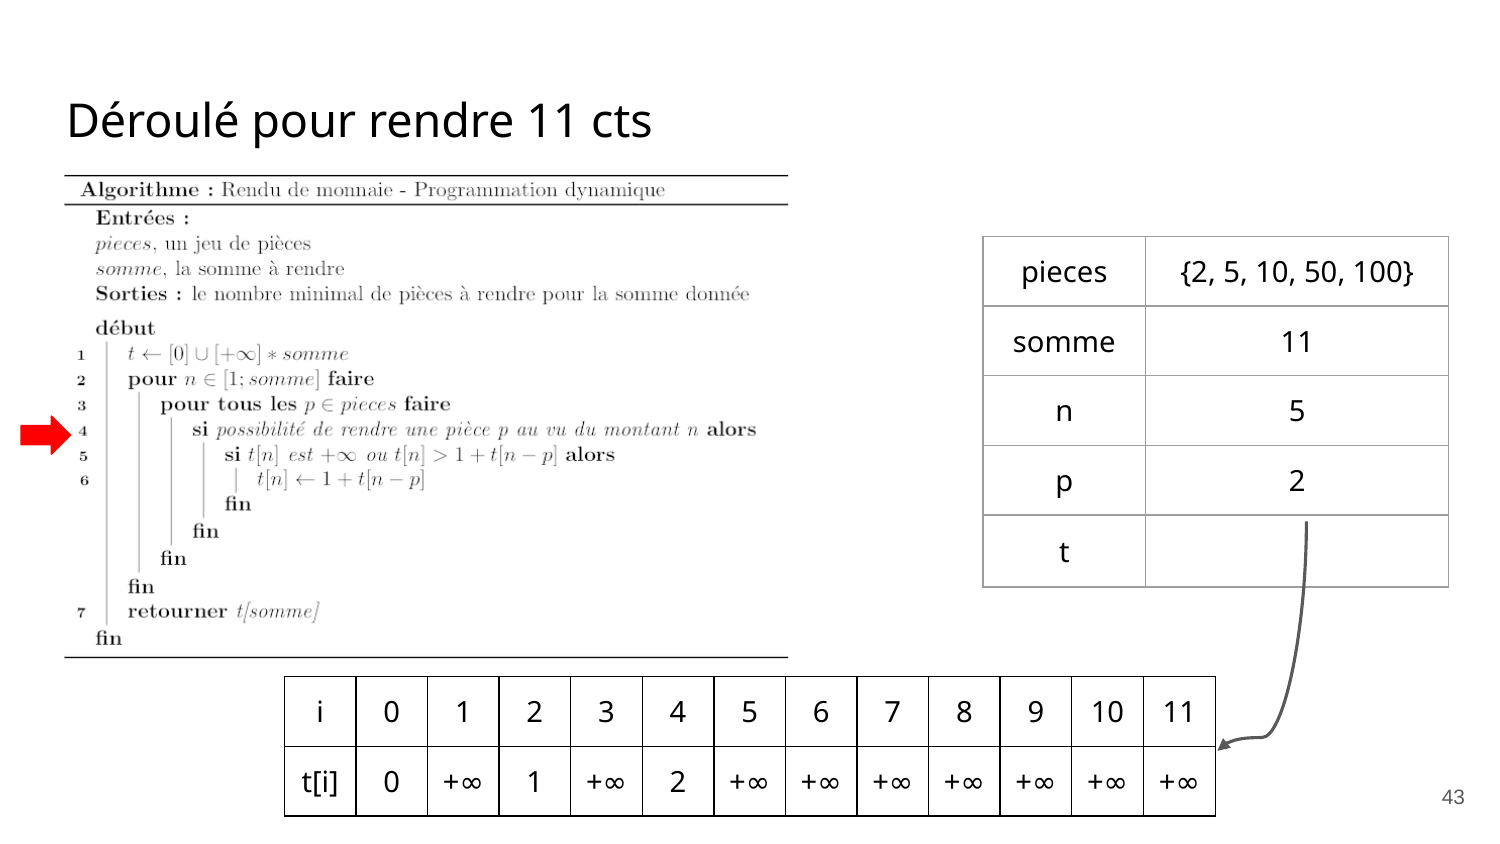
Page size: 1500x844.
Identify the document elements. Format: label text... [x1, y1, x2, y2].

table_header 11 [1144, 677, 1215, 746]
table_cell p [984, 446, 1145, 514]
table_cell n [984, 376, 1145, 445]
table_header 7 [858, 677, 928, 746]
table_header 0 [357, 677, 427, 746]
slide_number <numéro> [1389, 764, 1480, 830]
table_header 10 [1072, 677, 1143, 746]
table_cell +∞ [715, 747, 785, 815]
table_header 6 [786, 677, 856, 746]
table_header 5 [715, 677, 785, 746]
table_cell +∞ [1144, 747, 1215, 815]
table_header 1 [428, 677, 498, 746]
table_cell somme [984, 307, 1145, 375]
picture [63, 173, 789, 660]
table_header 8 [929, 677, 999, 746]
table_cell t[i] [285, 747, 355, 815]
table_cell +∞ [1072, 747, 1143, 815]
table_cell [1146, 516, 1448, 586]
table_cell +∞ [858, 747, 928, 815]
table_cell 2 [1146, 446, 1448, 514]
table_header 3 [571, 677, 642, 746]
table_cell +∞ [786, 747, 856, 815]
table_header pieces [984, 237, 1145, 305]
table_cell 11 [1146, 307, 1448, 375]
table_cell 5 [1146, 376, 1448, 445]
table_cell +∞ [1001, 747, 1071, 815]
table_header {2, 5, 10, 50, 100} [1146, 237, 1448, 305]
table_cell 1 [500, 747, 570, 815]
table_cell +∞ [929, 747, 999, 815]
table_header 9 [1001, 677, 1071, 746]
table_header 2 [500, 677, 570, 746]
table_cell 2 [643, 747, 713, 815]
text_box [21, 416, 71, 455]
title Déroulé pour rendre 11 cts [51, 72, 1449, 167]
table_cell t [984, 516, 1145, 586]
table_cell 0 [357, 747, 427, 815]
table_header 4 [643, 677, 713, 746]
table_header i [285, 677, 355, 746]
table_cell +∞ [428, 747, 498, 815]
table_cell +∞ [571, 747, 642, 815]
